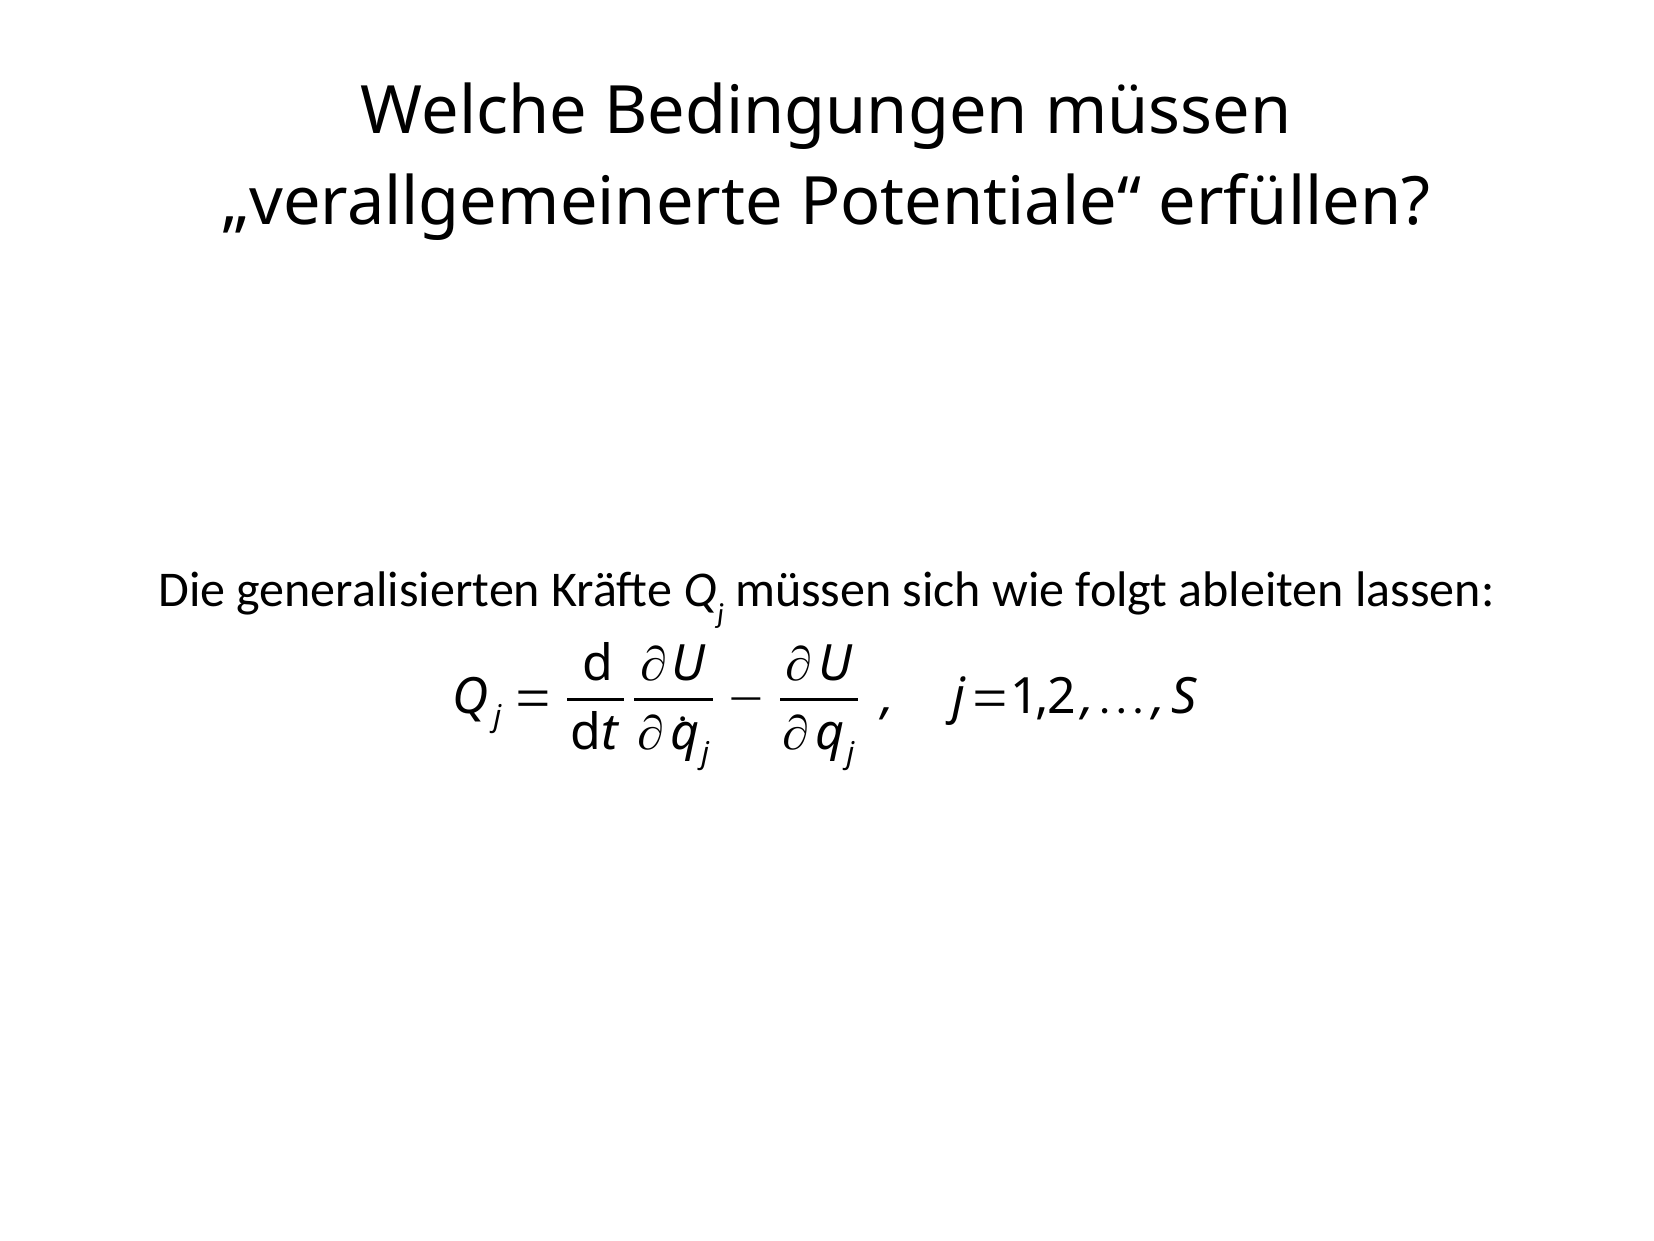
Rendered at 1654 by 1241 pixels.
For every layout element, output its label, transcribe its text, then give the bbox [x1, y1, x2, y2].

chart [446, 634, 1207, 772]
title Welche Bedingungen müssen „verallgemeinerte Potentiale“ erfüllen? [82, 49, 1571, 257]
subtitle Die generalisierten Kräfte Qj müssen sich wie folgt ableiten lassen: [82, 290, 1571, 1010]
